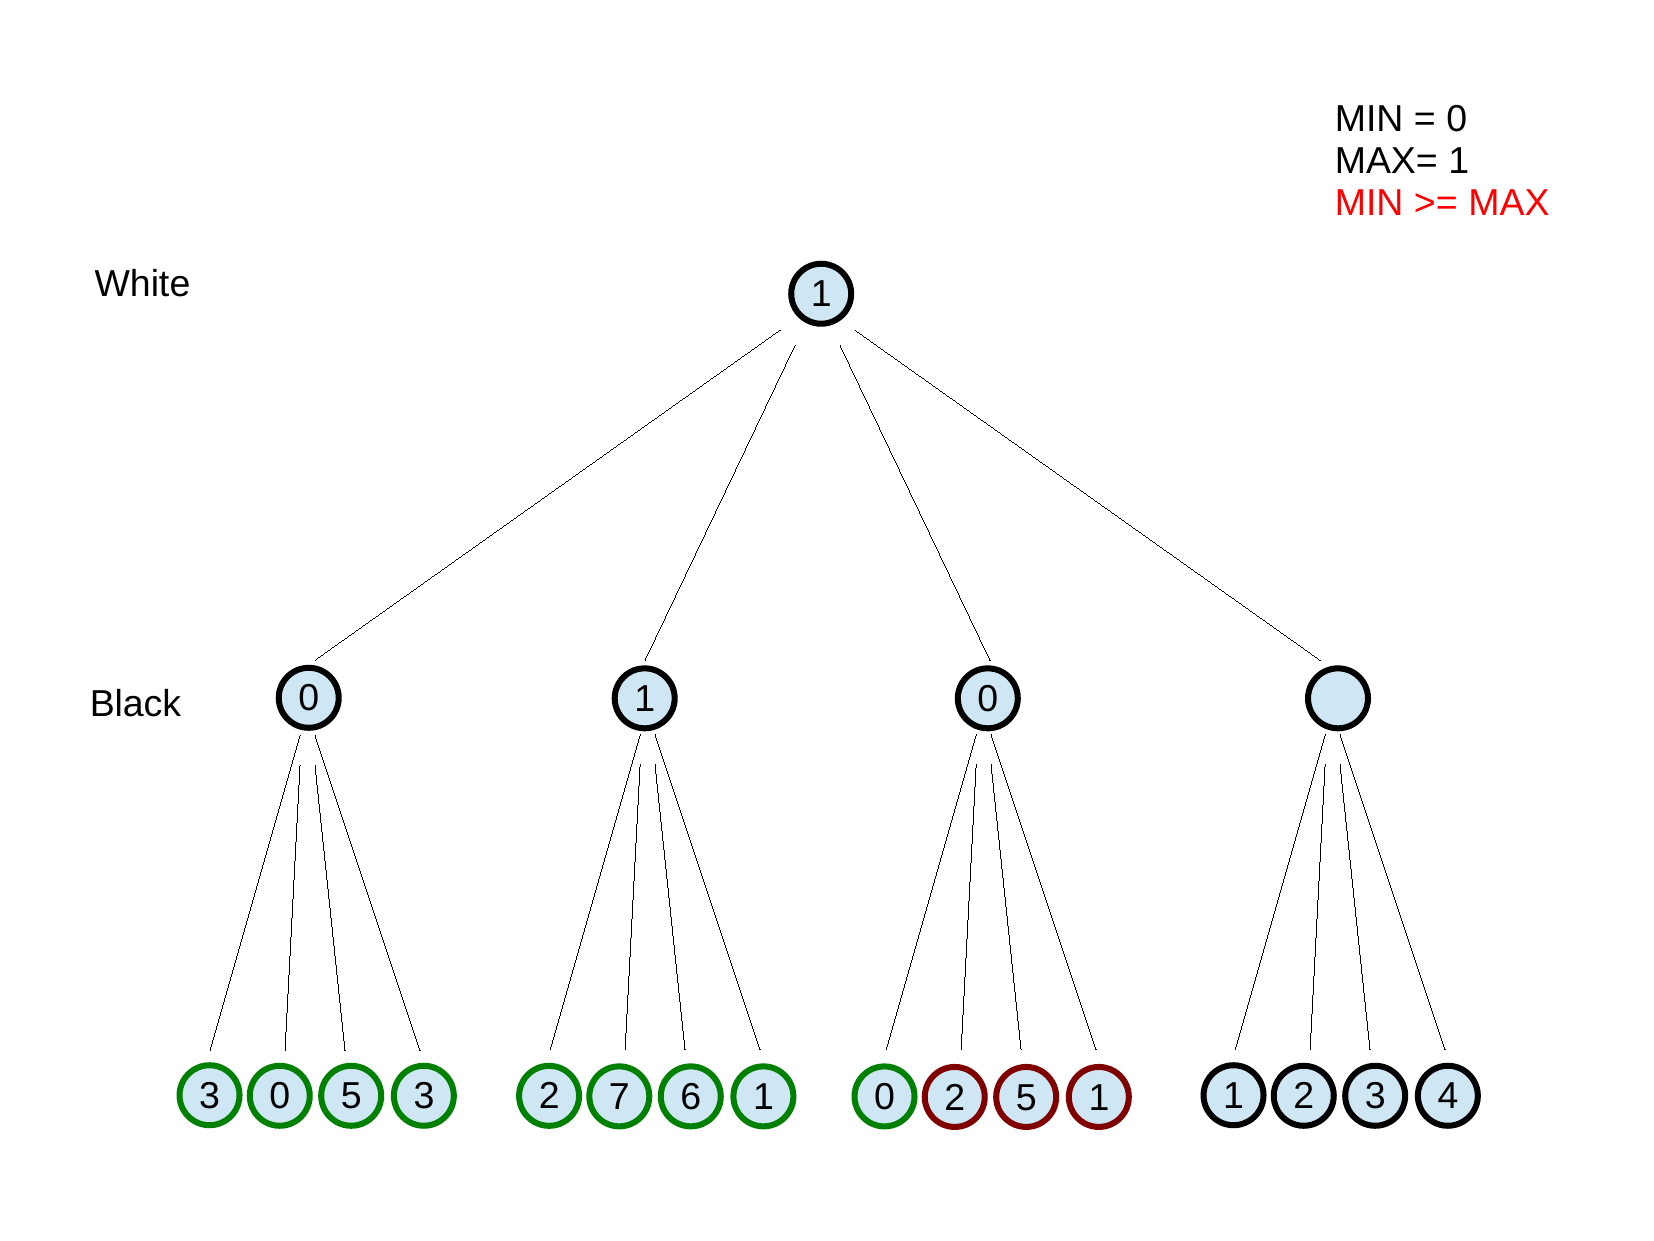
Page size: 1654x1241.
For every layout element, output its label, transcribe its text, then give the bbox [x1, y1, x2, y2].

text_box 7 [589, 1066, 650, 1127]
text_box White [79, 255, 206, 312]
text_box 5 [996, 1066, 1057, 1127]
text_box 0 [957, 668, 1018, 729]
text_box 4 [1417, 1065, 1478, 1126]
text_box 3 [1345, 1065, 1406, 1126]
text_box 0 [249, 1065, 310, 1126]
text_box 2 [519, 1065, 580, 1126]
text_box 3 [179, 1065, 240, 1126]
text_box 2 [1273, 1065, 1334, 1126]
text_box Black [75, 675, 197, 732]
text_box 1 [1068, 1066, 1129, 1127]
text_box [1308, 668, 1369, 729]
text_box 2 [924, 1066, 985, 1127]
text_box 1 [791, 263, 852, 324]
text_box 0 [278, 667, 339, 728]
text_box 6 [660, 1066, 721, 1127]
text_box 5 [321, 1065, 382, 1126]
text_box 1 [1203, 1065, 1264, 1126]
text_box 1 [733, 1066, 794, 1127]
text_box 0 [854, 1066, 915, 1127]
text_box MIN = 0 MAX= 1 MIN >= MAX [1320, 90, 1565, 232]
text_box 3 [393, 1065, 454, 1126]
text_box 1 [614, 668, 675, 729]
